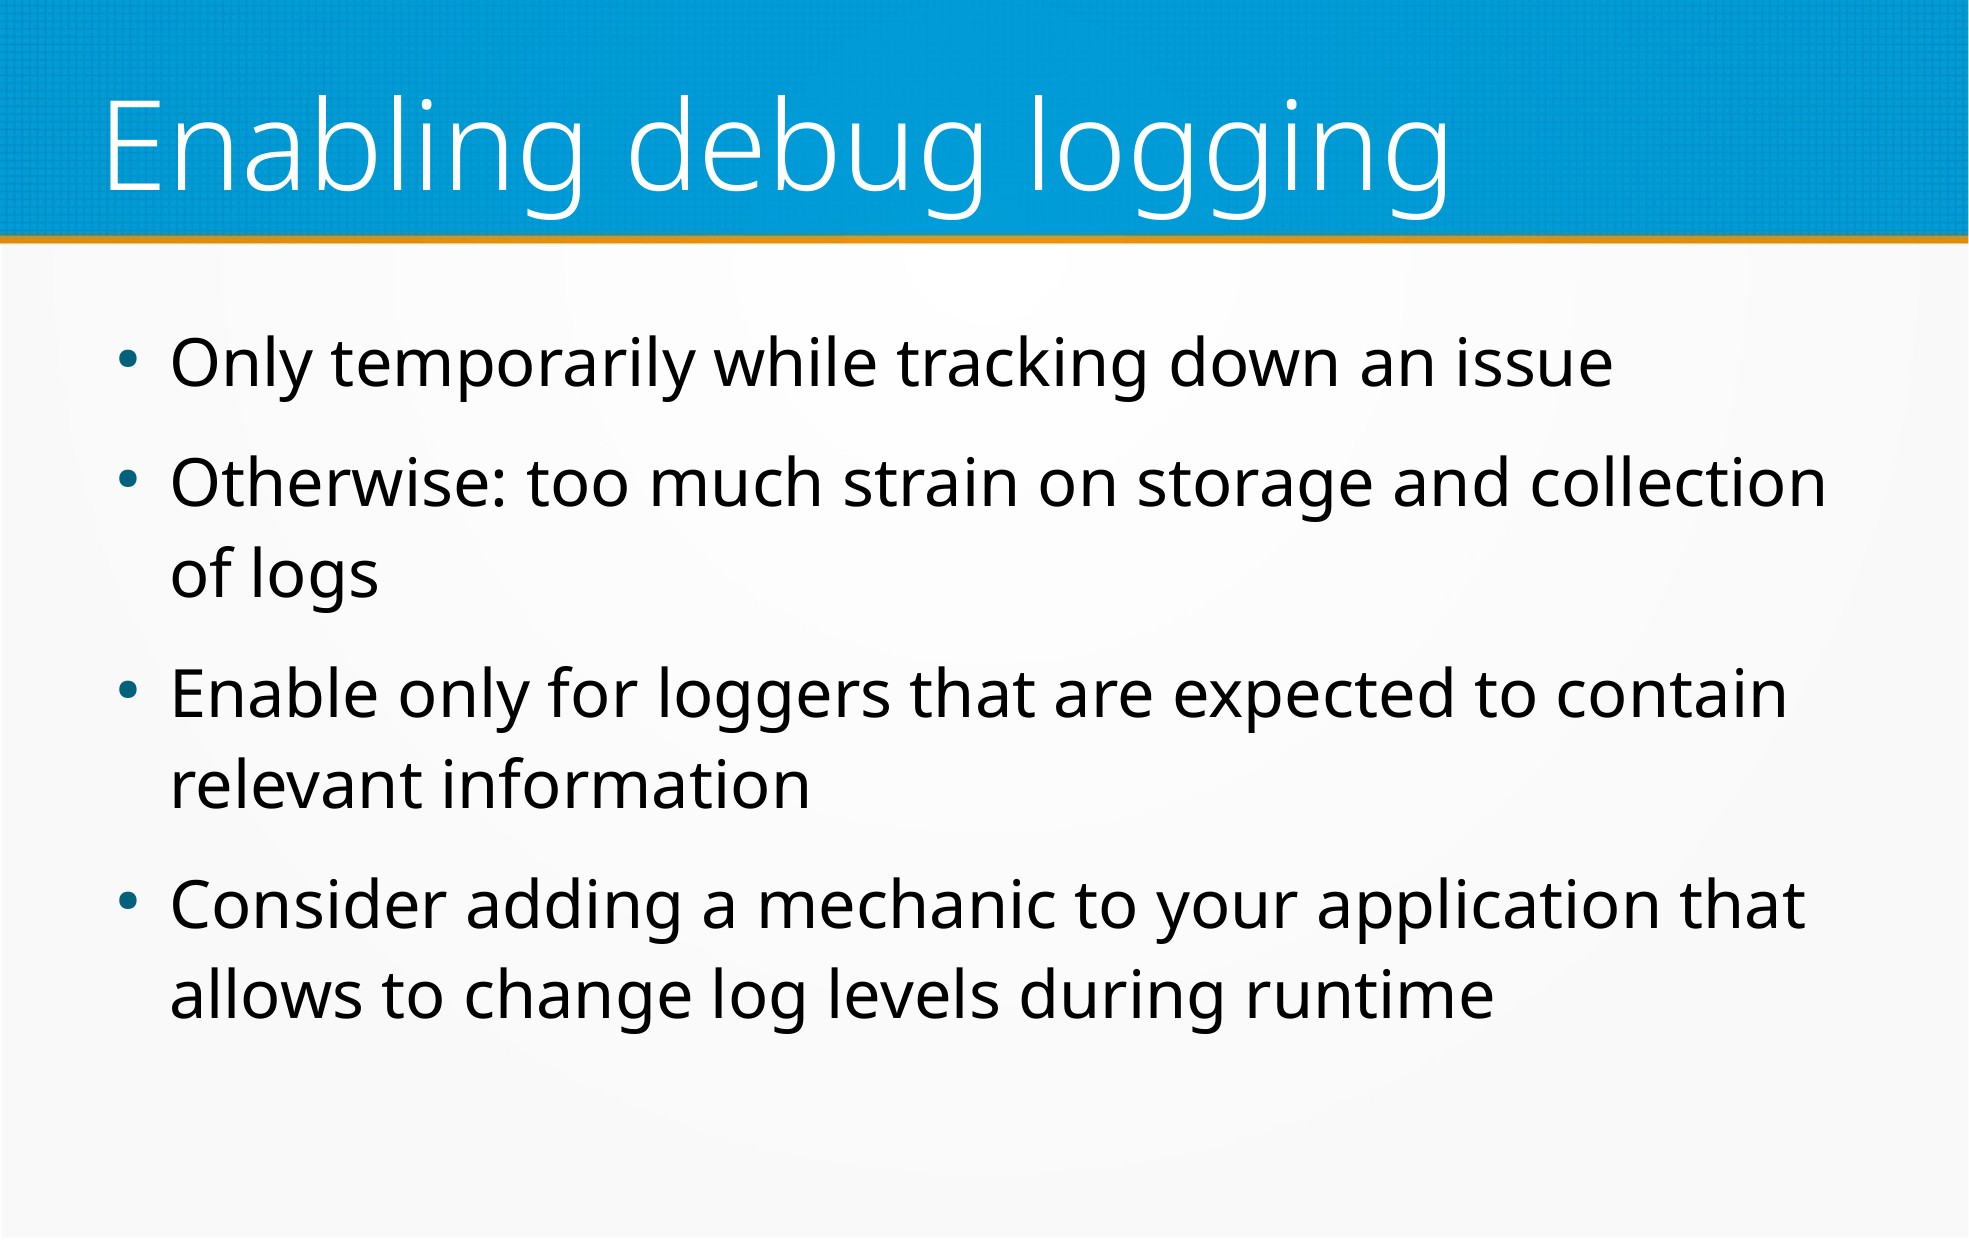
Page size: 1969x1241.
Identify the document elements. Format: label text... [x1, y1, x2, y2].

picture [0, 233, 1969, 1241]
title Enabling debug logging [98, 19, 1870, 227]
list Only temporarily while tracking down an issue Otherwise: too much strain on storage and collection of logs Enable only for loggers that are expected to contain relevant information Consider adding a mechanic to your application that allows to change log levels during runtime [98, 315, 1861, 1099]
